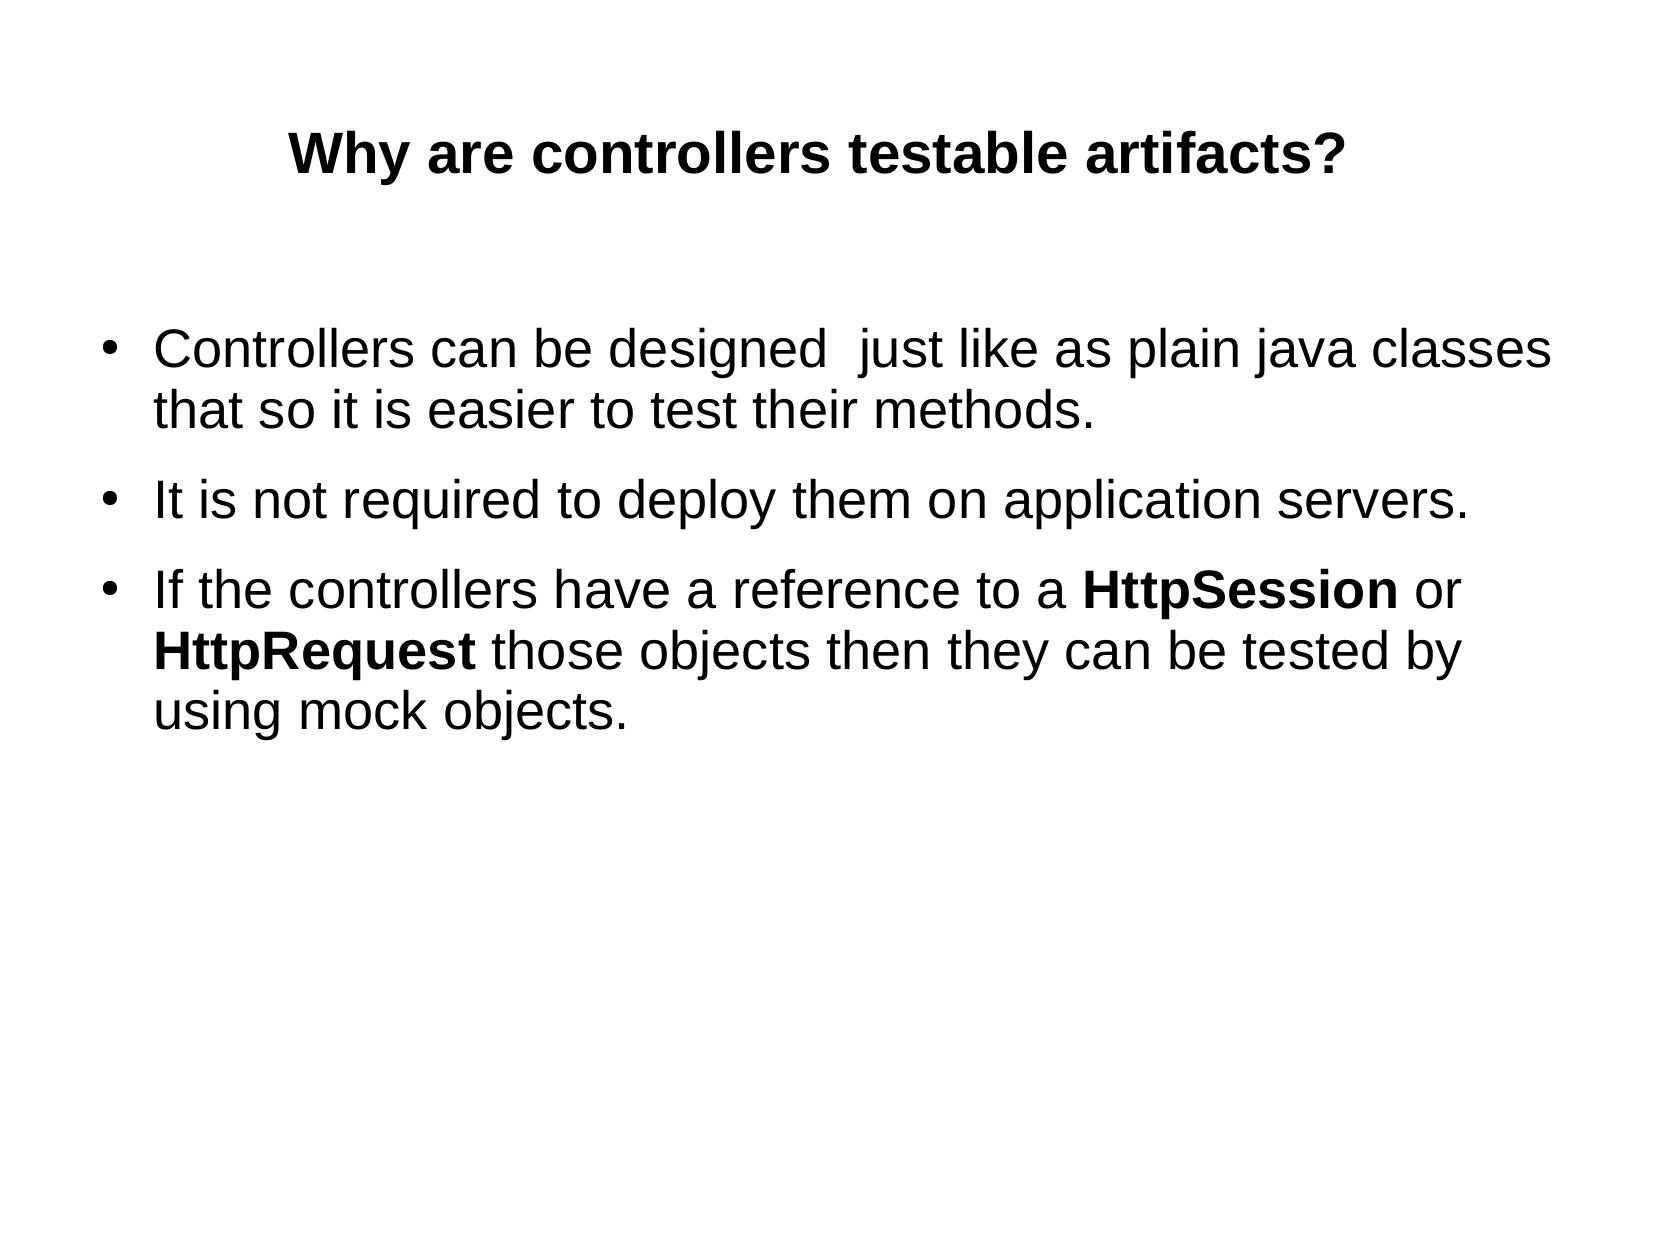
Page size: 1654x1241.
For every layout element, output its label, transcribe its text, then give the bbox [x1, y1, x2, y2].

list Controllers can be designed just like as plain java classes that so it is easier to test their methods. It is not required to deploy them on application servers. If the controllers have a reference to a HttpSession or HttpRequest those objects then they can be tested by using mock objects. [82, 318, 1571, 1181]
title Why are controllers testable artifacts? [82, 49, 1571, 257]
